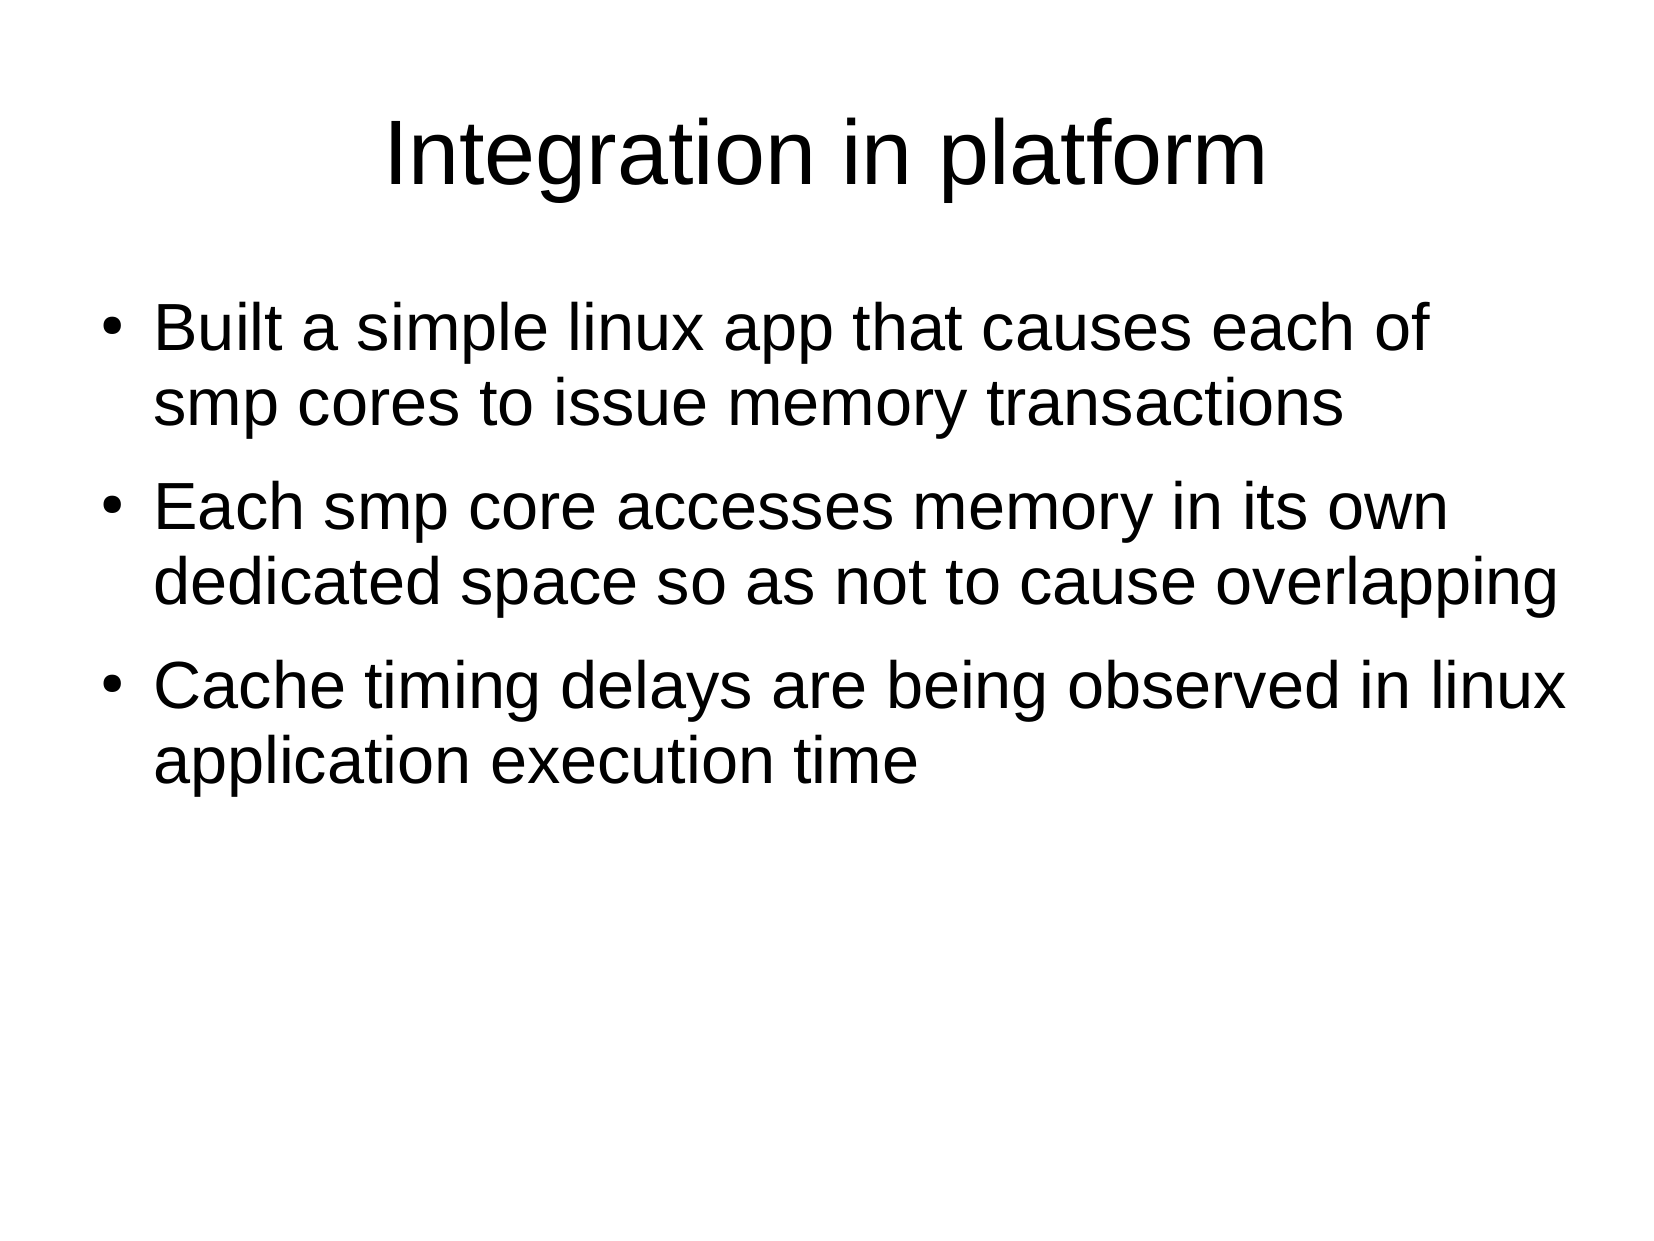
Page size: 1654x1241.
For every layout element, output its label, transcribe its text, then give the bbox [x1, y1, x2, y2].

title Integration in platform [82, 49, 1571, 257]
list Built a simple linux app that causes each of smp cores to issue memory transactions Each smp core accesses memory in its own dedicated space so as not to cause overlapping Cache timing delays are being observed in linux application execution time [82, 290, 1571, 1010]
